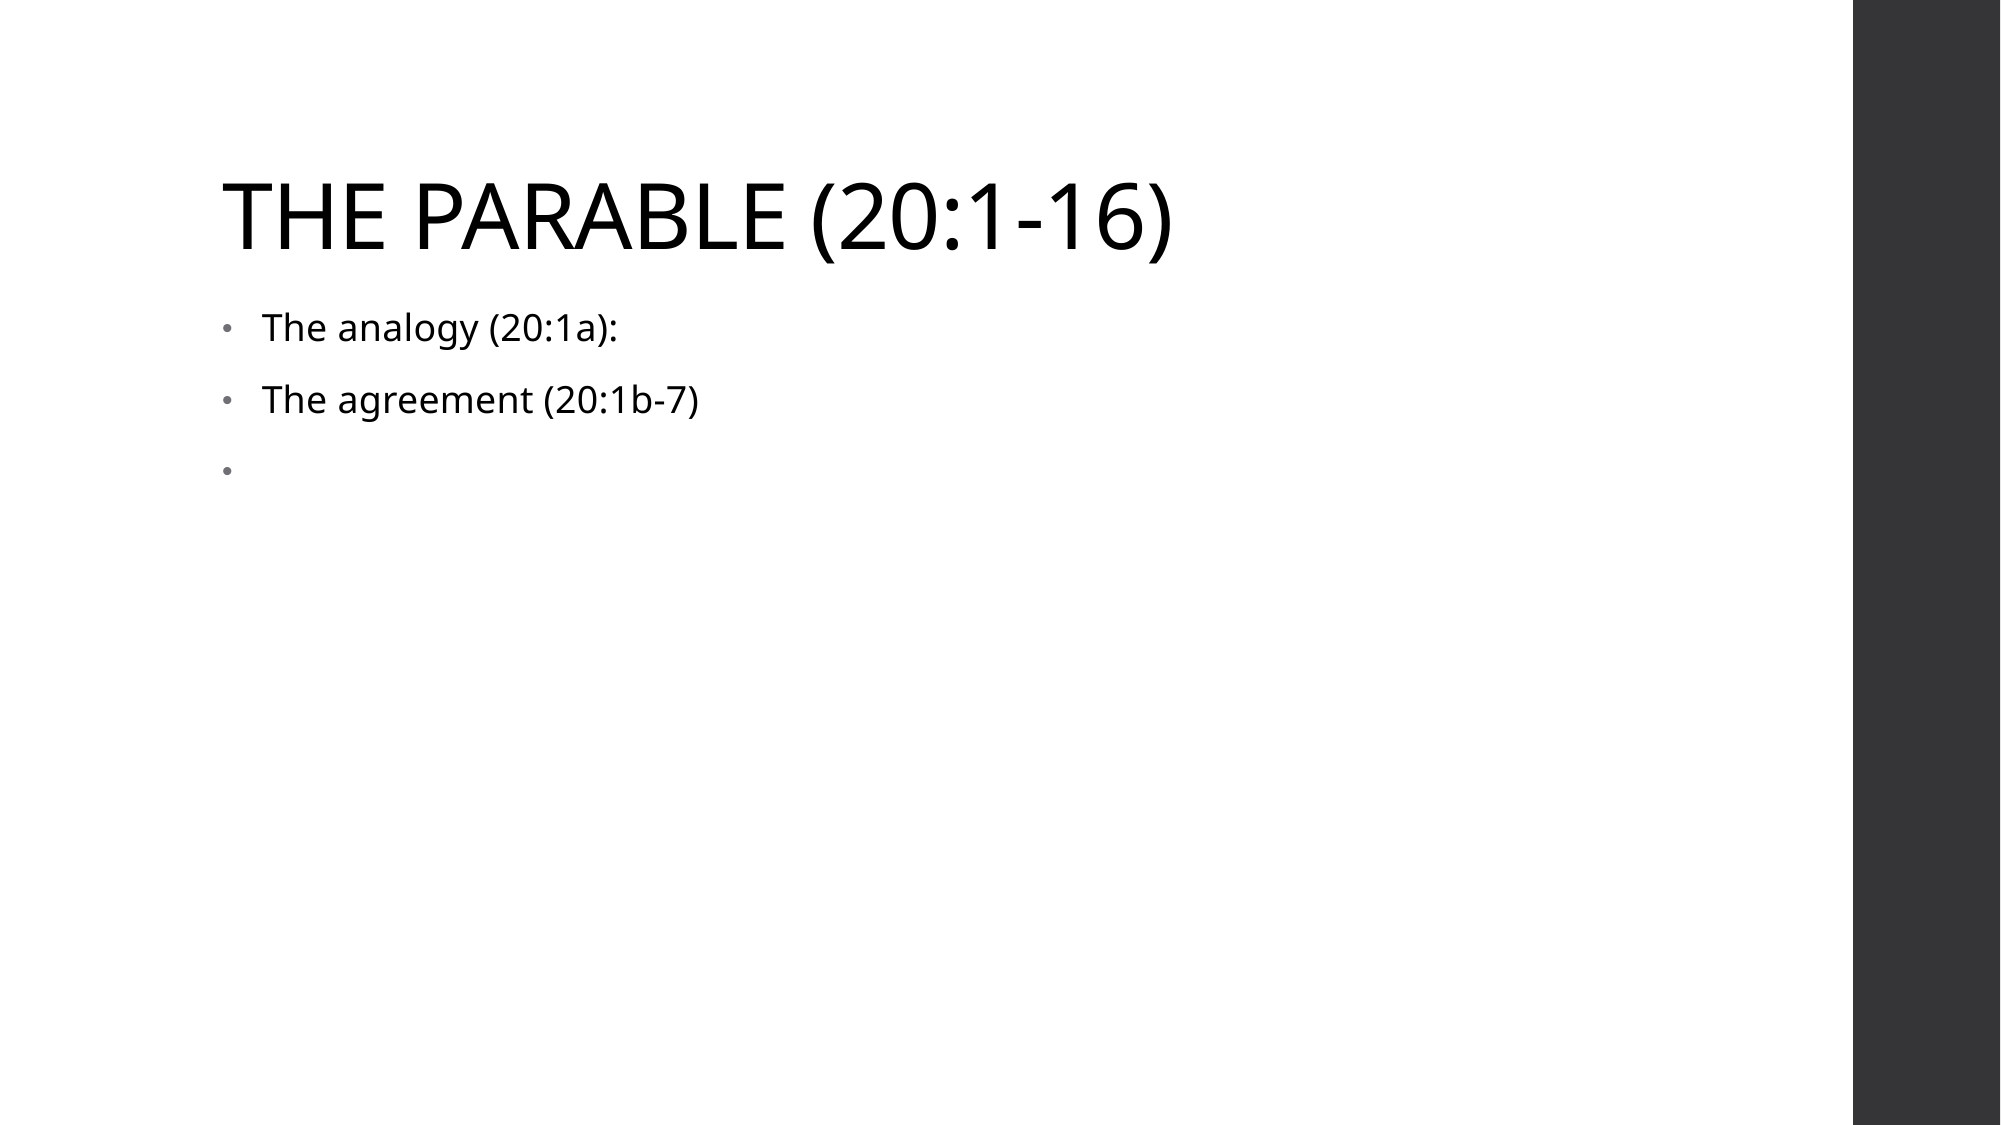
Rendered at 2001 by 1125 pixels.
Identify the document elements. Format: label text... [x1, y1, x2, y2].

title THE PARABLE (20:1-16) [206, 60, 1797, 278]
list The analogy (20:1a): The agreement (20:1b-7) [206, 299, 1617, 1014]
